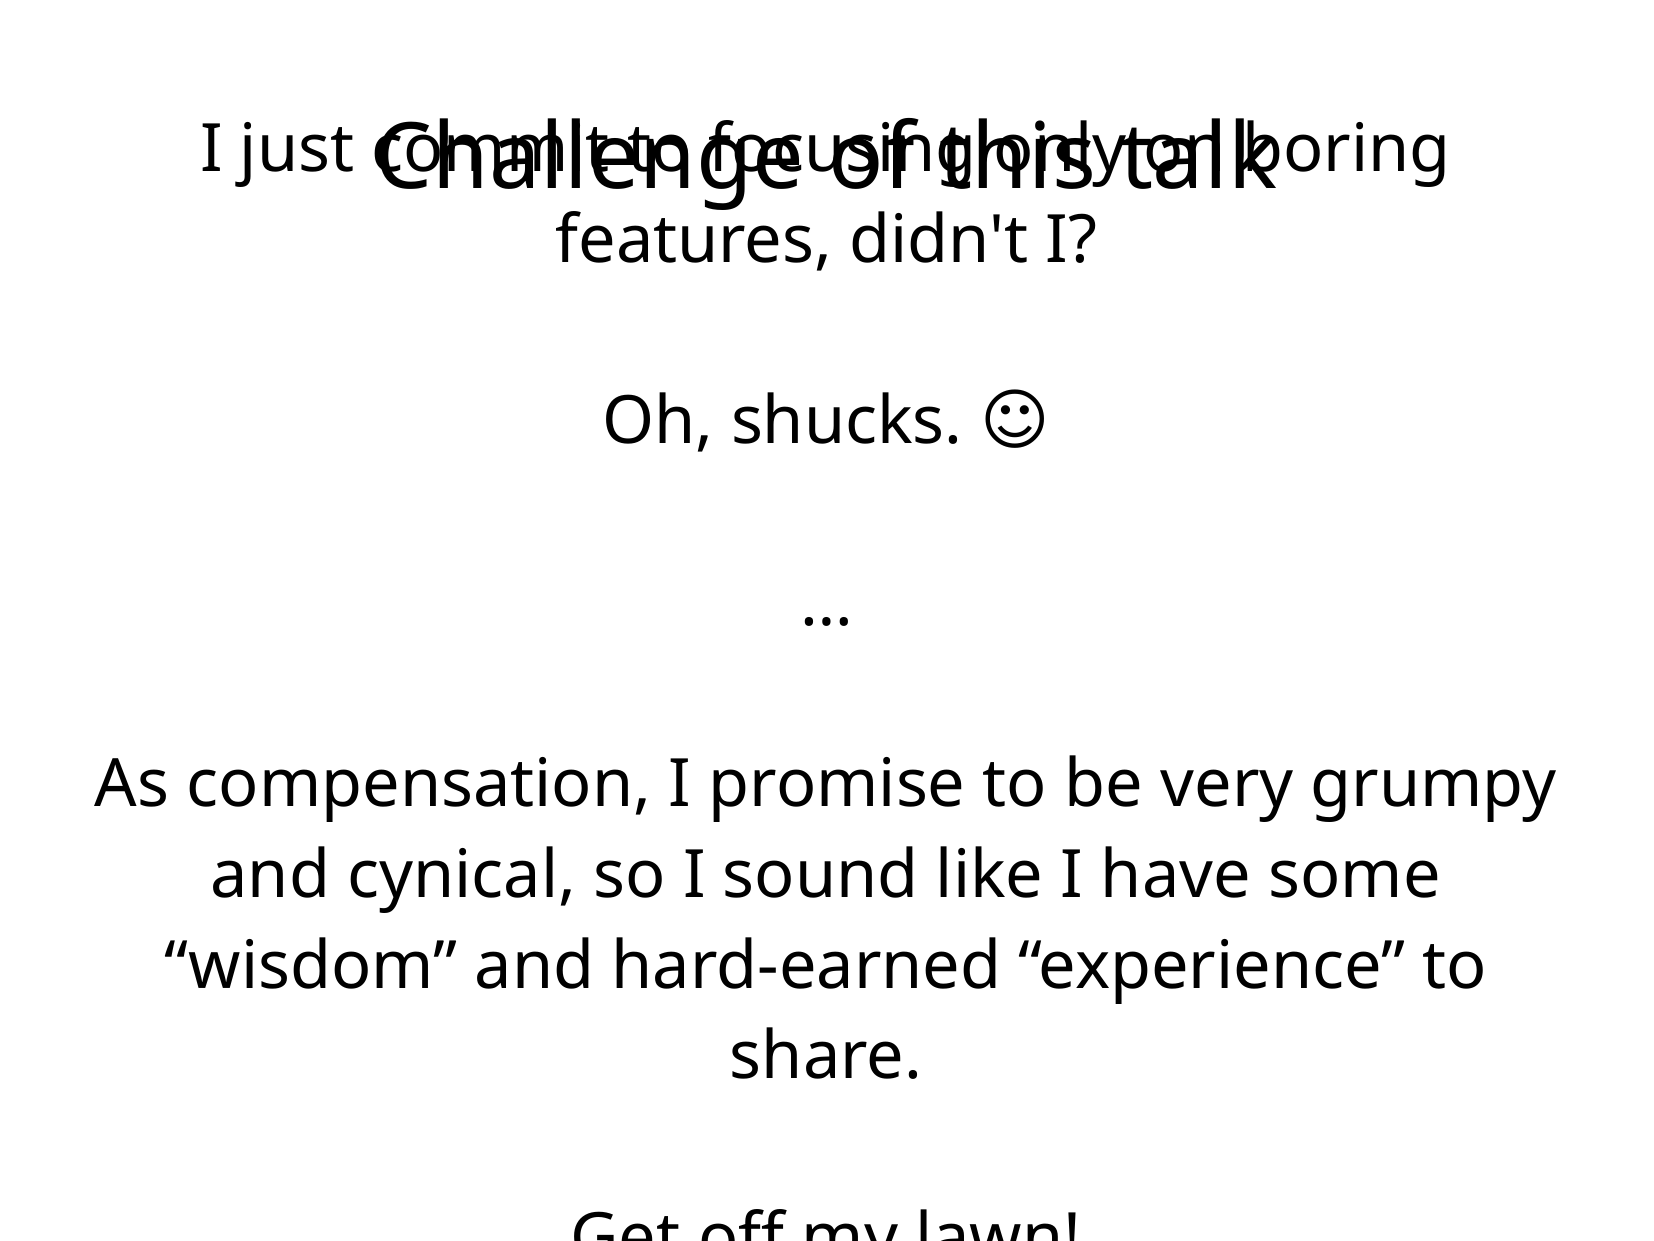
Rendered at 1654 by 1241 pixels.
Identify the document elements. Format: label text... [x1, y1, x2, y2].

title Challenge of this talk [82, 49, 1571, 239]
subtitle I just commit to focusing only on boring features, didn't I? Oh, shucks. ☺ … As compensation, I promise to be very grumpy and cynical, so I sound like I have some “wisdom” and hard-earned “experience” to share. Get off my lawn! [82, 239, 1571, 1141]
